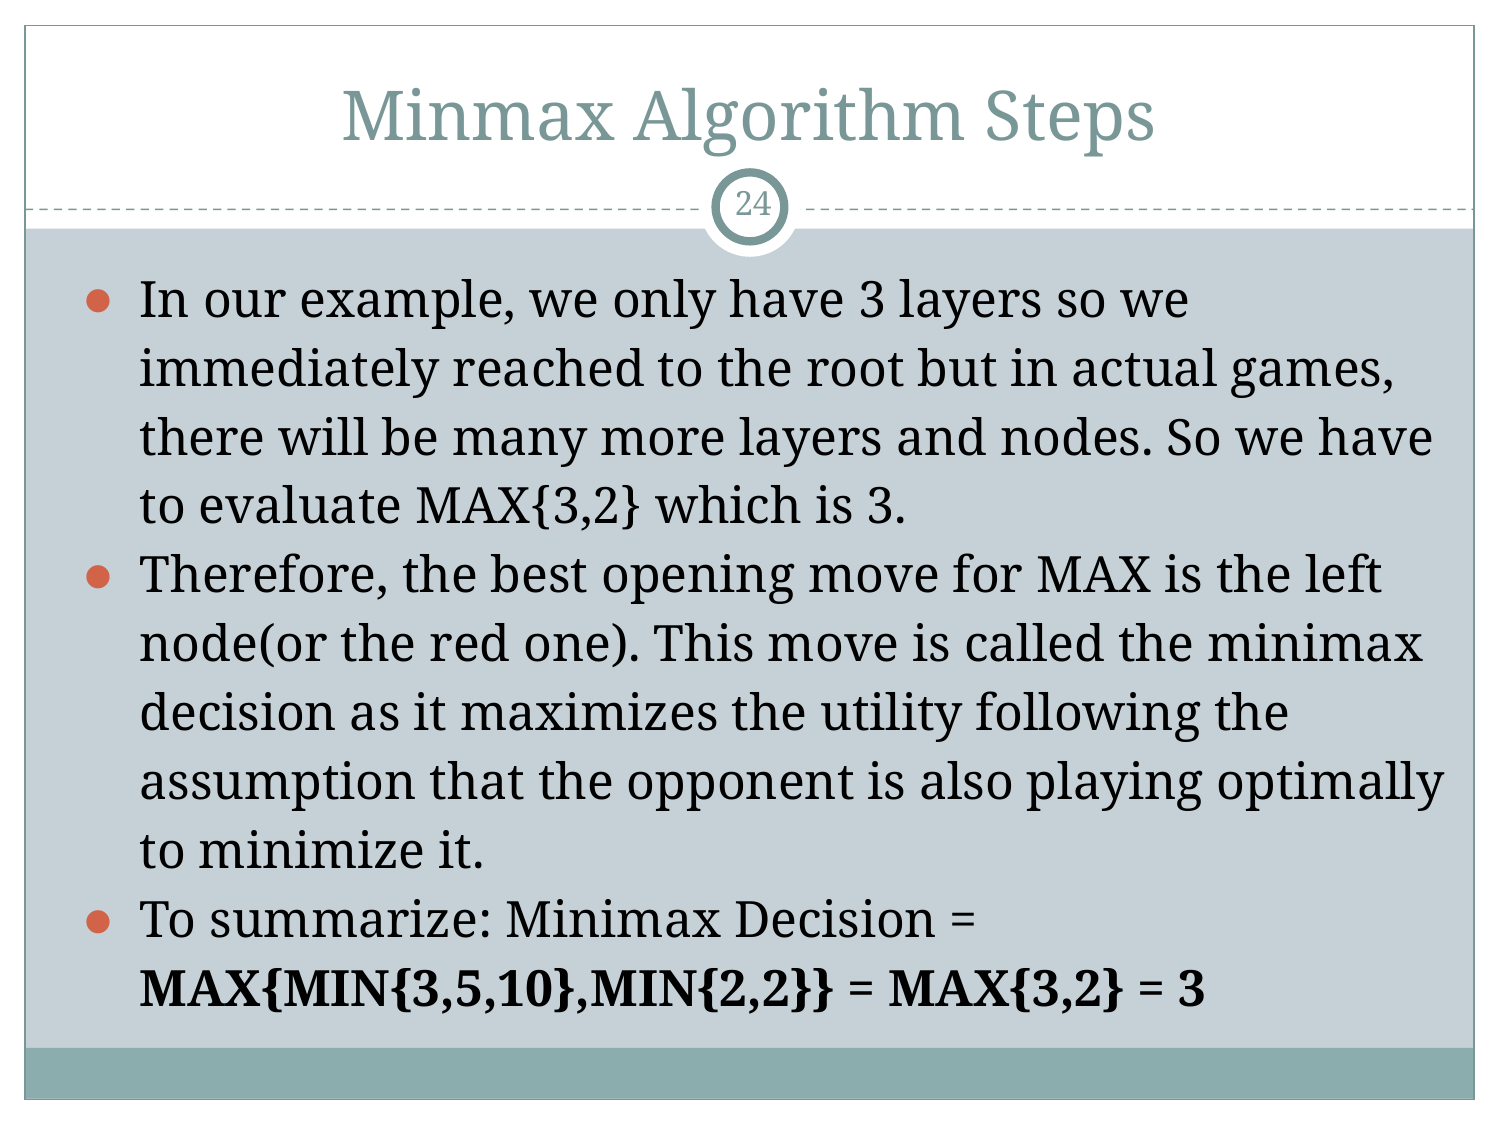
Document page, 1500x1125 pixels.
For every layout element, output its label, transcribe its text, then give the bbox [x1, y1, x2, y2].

title Minmax Algorithm Steps [49, 37, 1450, 162]
list In our example, we only have 3 layers so we immediately reached to the root but in actual games, there will be many more layers and nodes. So we have to evaluate MAX{3,2} which is 3. Therefore, the best opening move for MAX is the left node(or the red one). This move is called the minimax decision as it maximizes the utility following the assumption that the opponent is also playing optimally to minimize it. To summarize: Minimax Decision = MAX{MIN{3,5,10},MIN{2,2}} = MAX{3,2} = 3 [49, 250, 1481, 1089]
slide_number <number> [715, 168, 791, 241]
